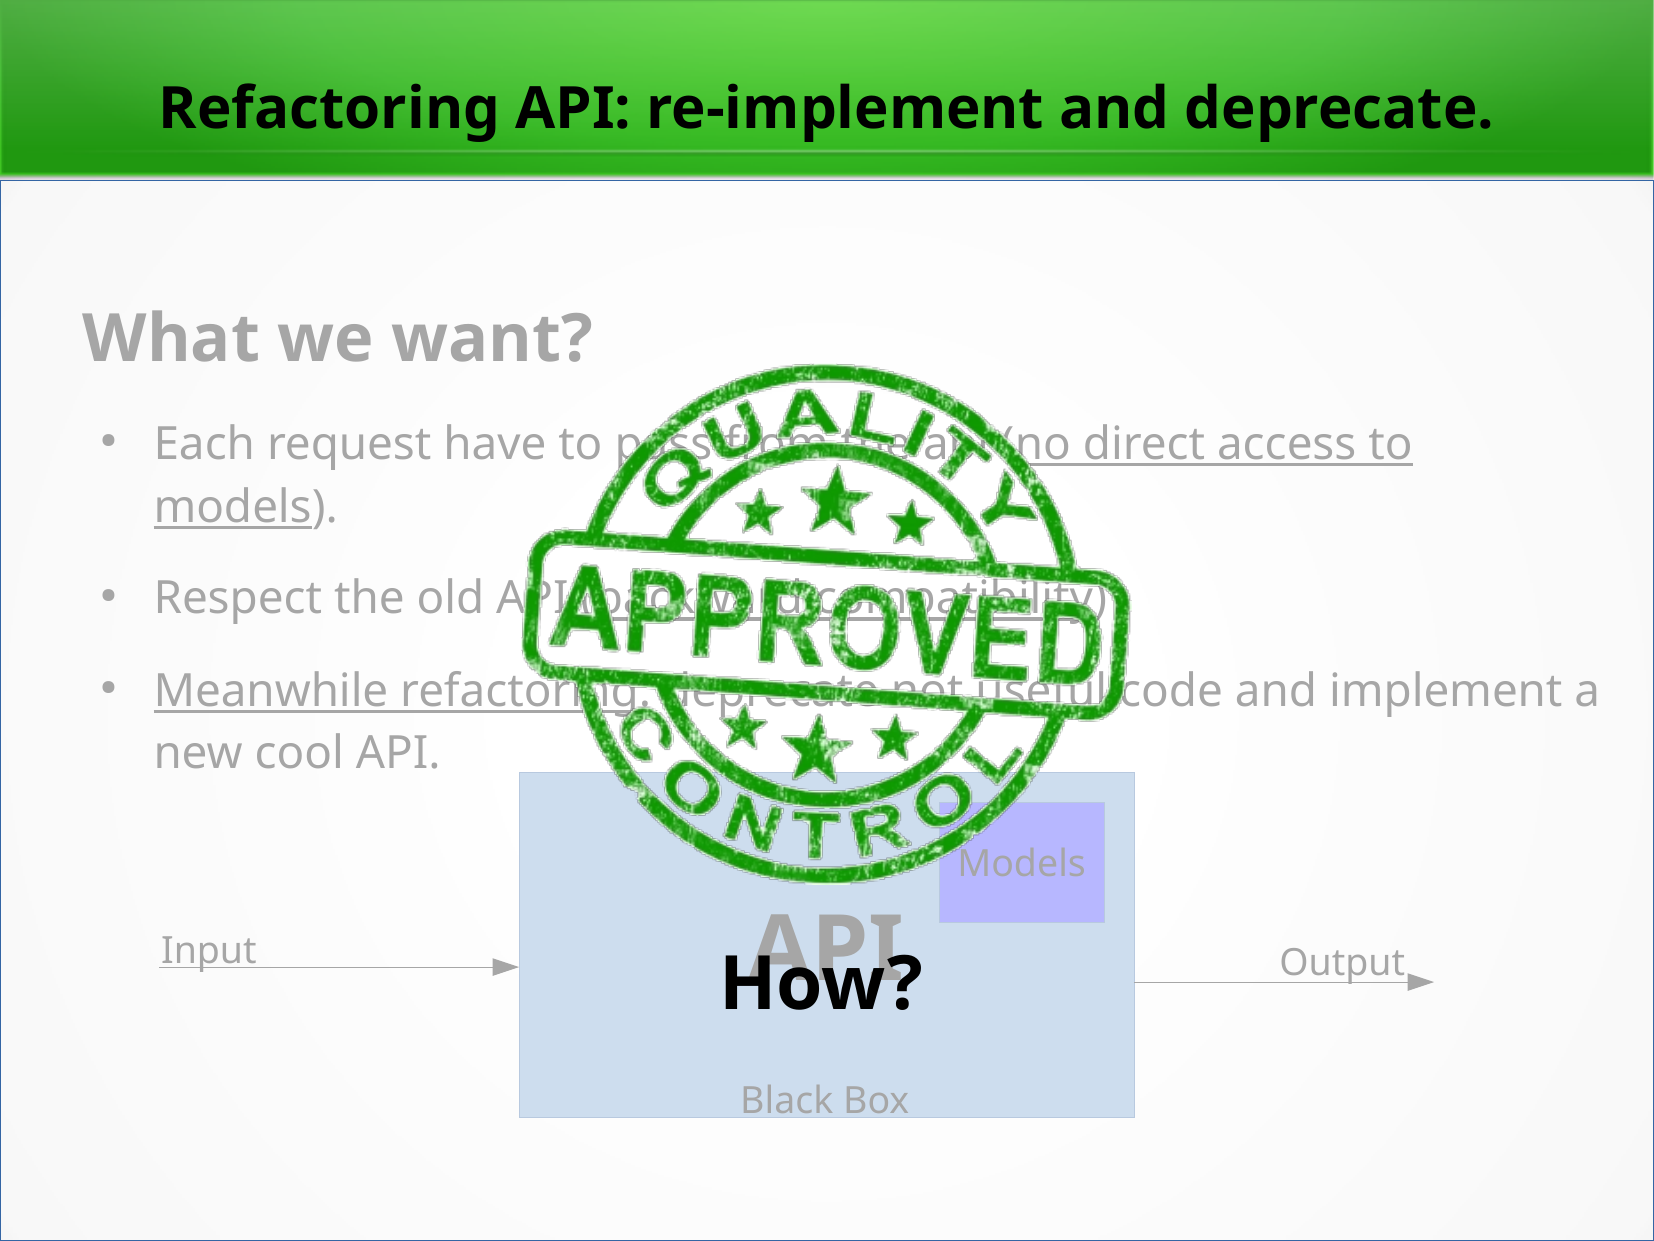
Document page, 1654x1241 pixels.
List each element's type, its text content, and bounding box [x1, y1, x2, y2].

picture [0, 0, 1654, 180]
text_box [0, 180, 1654, 1241]
picture [521, 363, 1132, 886]
text_box How? [704, 922, 950, 1041]
title Refactoring API: re-implement and deprecate. [82, 65, 1571, 146]
